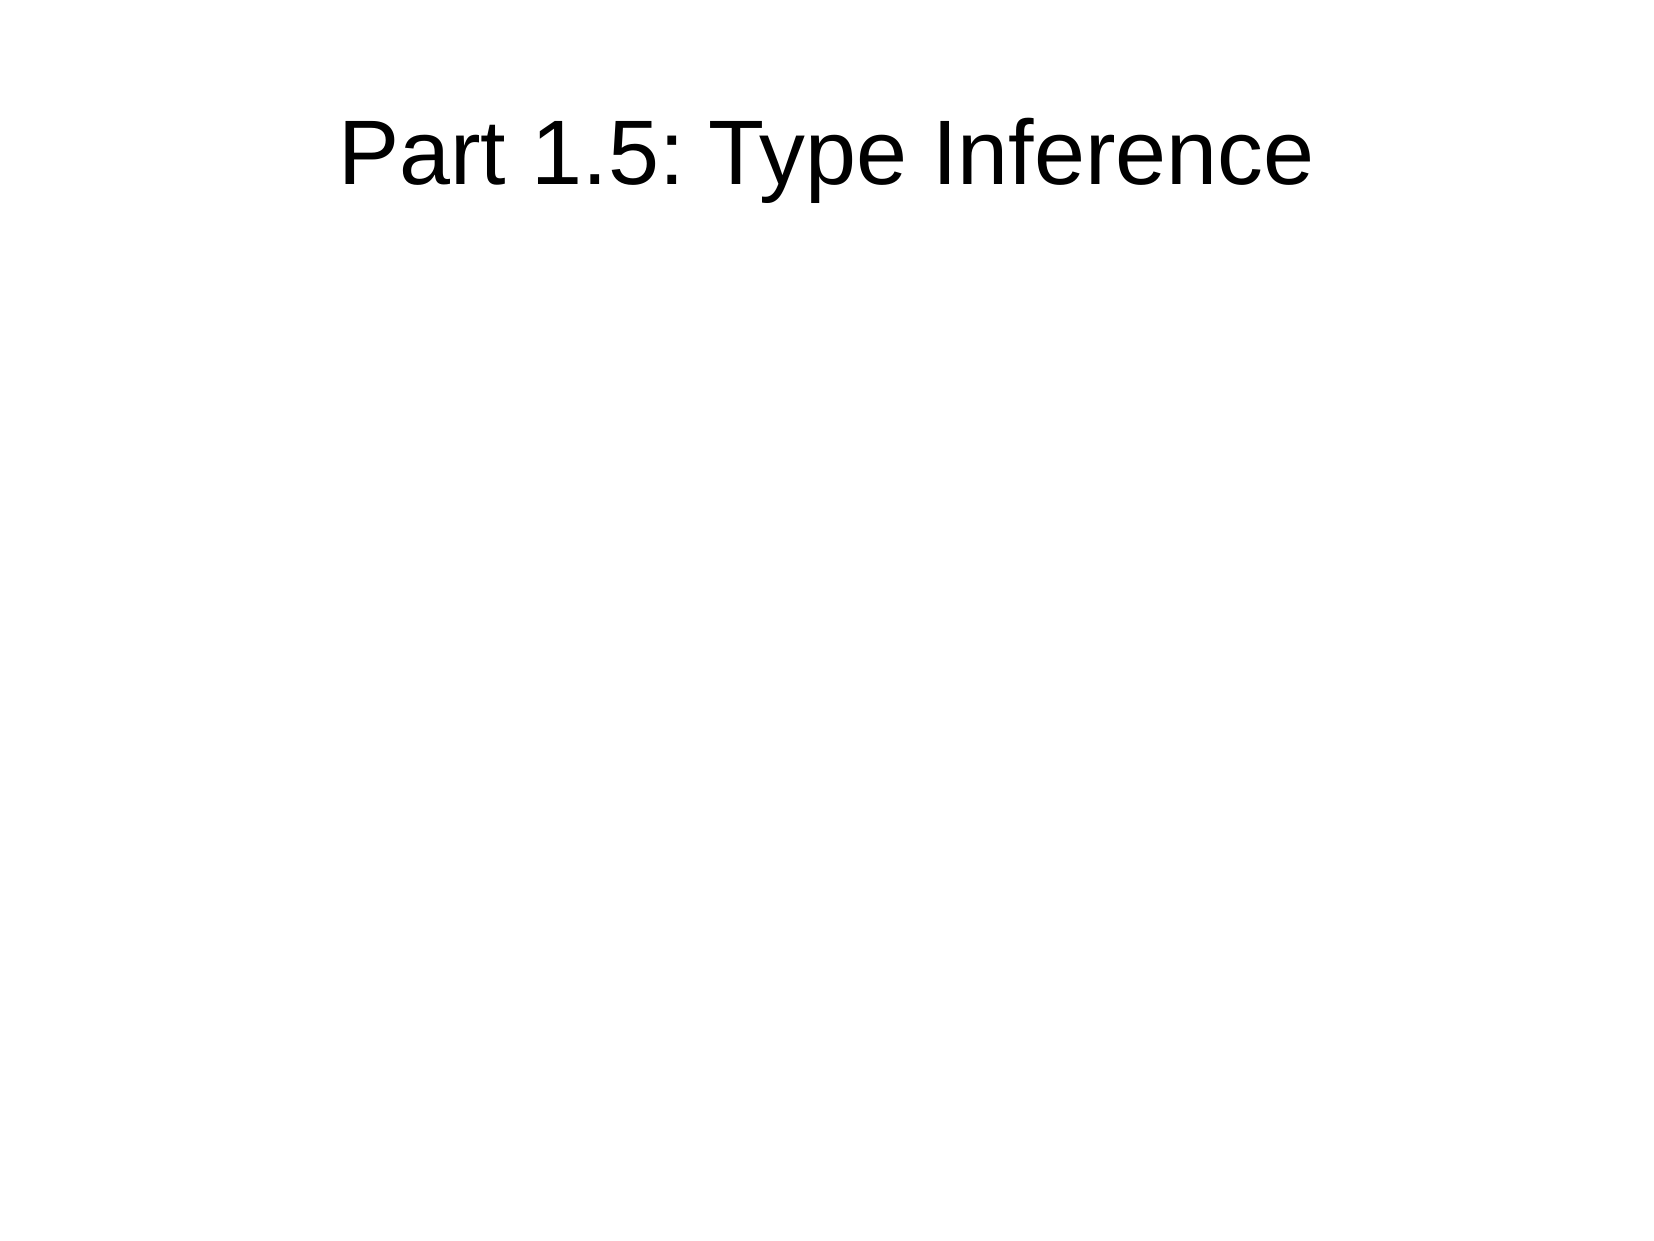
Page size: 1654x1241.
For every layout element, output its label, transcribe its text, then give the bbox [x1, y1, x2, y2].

title Part 1.5: Type Inference [82, 49, 1571, 257]
